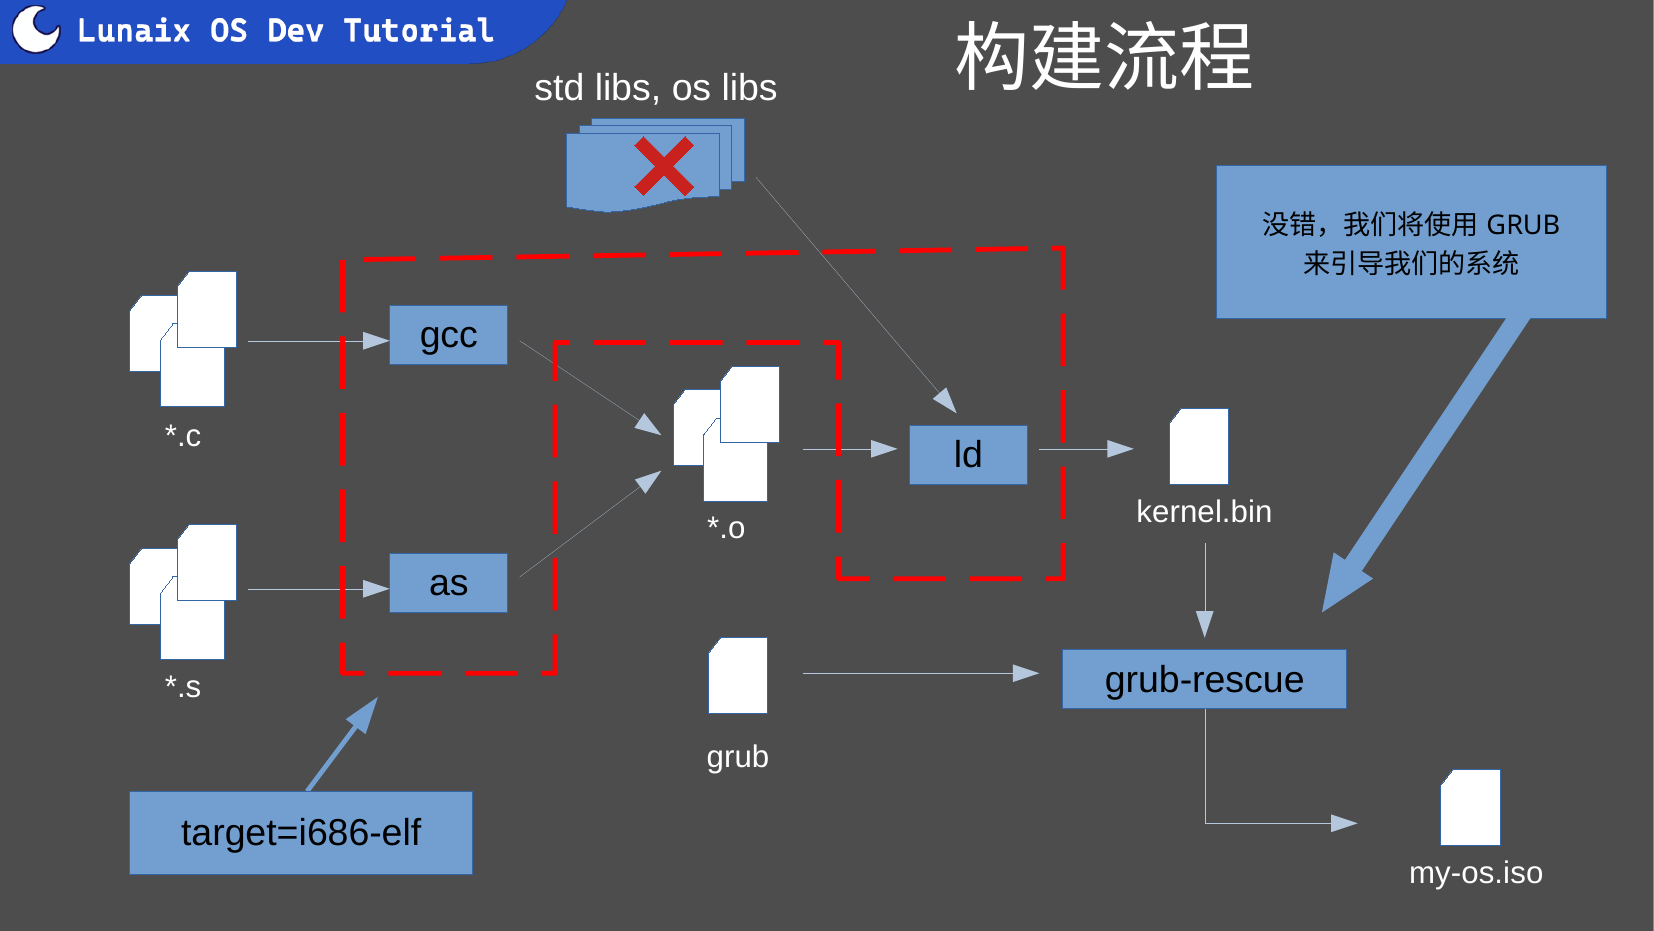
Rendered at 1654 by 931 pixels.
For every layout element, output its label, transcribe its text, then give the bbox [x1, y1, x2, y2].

text_box [708, 637, 768, 714]
text_box ld [909, 425, 1028, 485]
text_box [566, 118, 745, 213]
text_box std libs, os libs [519, 59, 863, 116]
text_box [1321, 292, 1541, 613]
title 构建流程 [566, 0, 1642, 107]
text_box my-os.iso [1381, 848, 1571, 898]
text_box grub [685, 732, 792, 782]
text_box grub-rescue [1062, 649, 1347, 709]
text_box target=i686-elf [129, 791, 473, 875]
text_box [129, 524, 237, 660]
text_box *.o [673, 503, 780, 553]
text_box as [389, 553, 508, 613]
text_box [129, 271, 237, 407]
text_box kernel.bin [1098, 486, 1312, 537]
text_box [1440, 769, 1501, 846]
text_box gcc [389, 305, 508, 365]
text_box *.s [129, 661, 237, 712]
text_box *.c [129, 411, 237, 461]
text_box [1169, 408, 1229, 485]
picture [0, 0, 1654, 931]
text_box [673, 366, 780, 502]
text_box 没错，我们将使用GRUB 来引导我们的系统 [1216, 165, 1607, 319]
